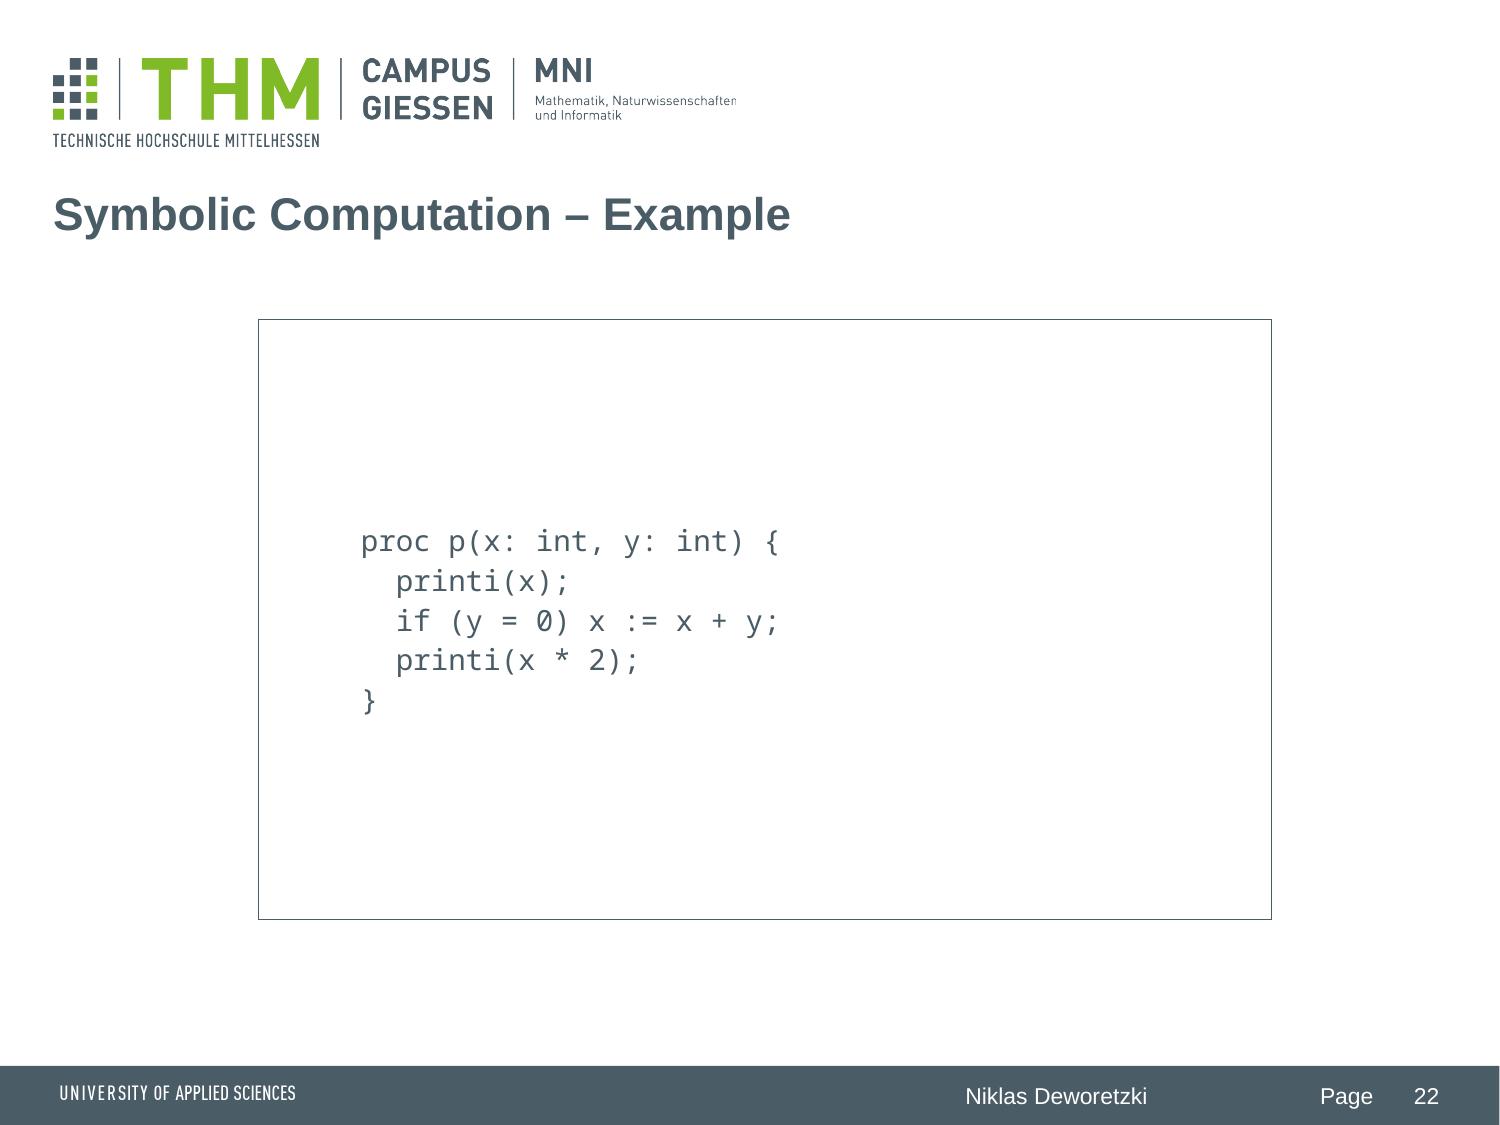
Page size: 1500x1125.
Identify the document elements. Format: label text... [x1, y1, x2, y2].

text_box proc p(x: int, y: int) { printi(x); if (y = 0) x := x + y; printi(x * 2); } [258, 319, 1272, 920]
slide_number <number> [1376, 1073, 1455, 1118]
picture [53, 58, 736, 147]
picture [59, 1082, 296, 1104]
title Symbolic Computation – Example [53, 177, 1435, 272]
